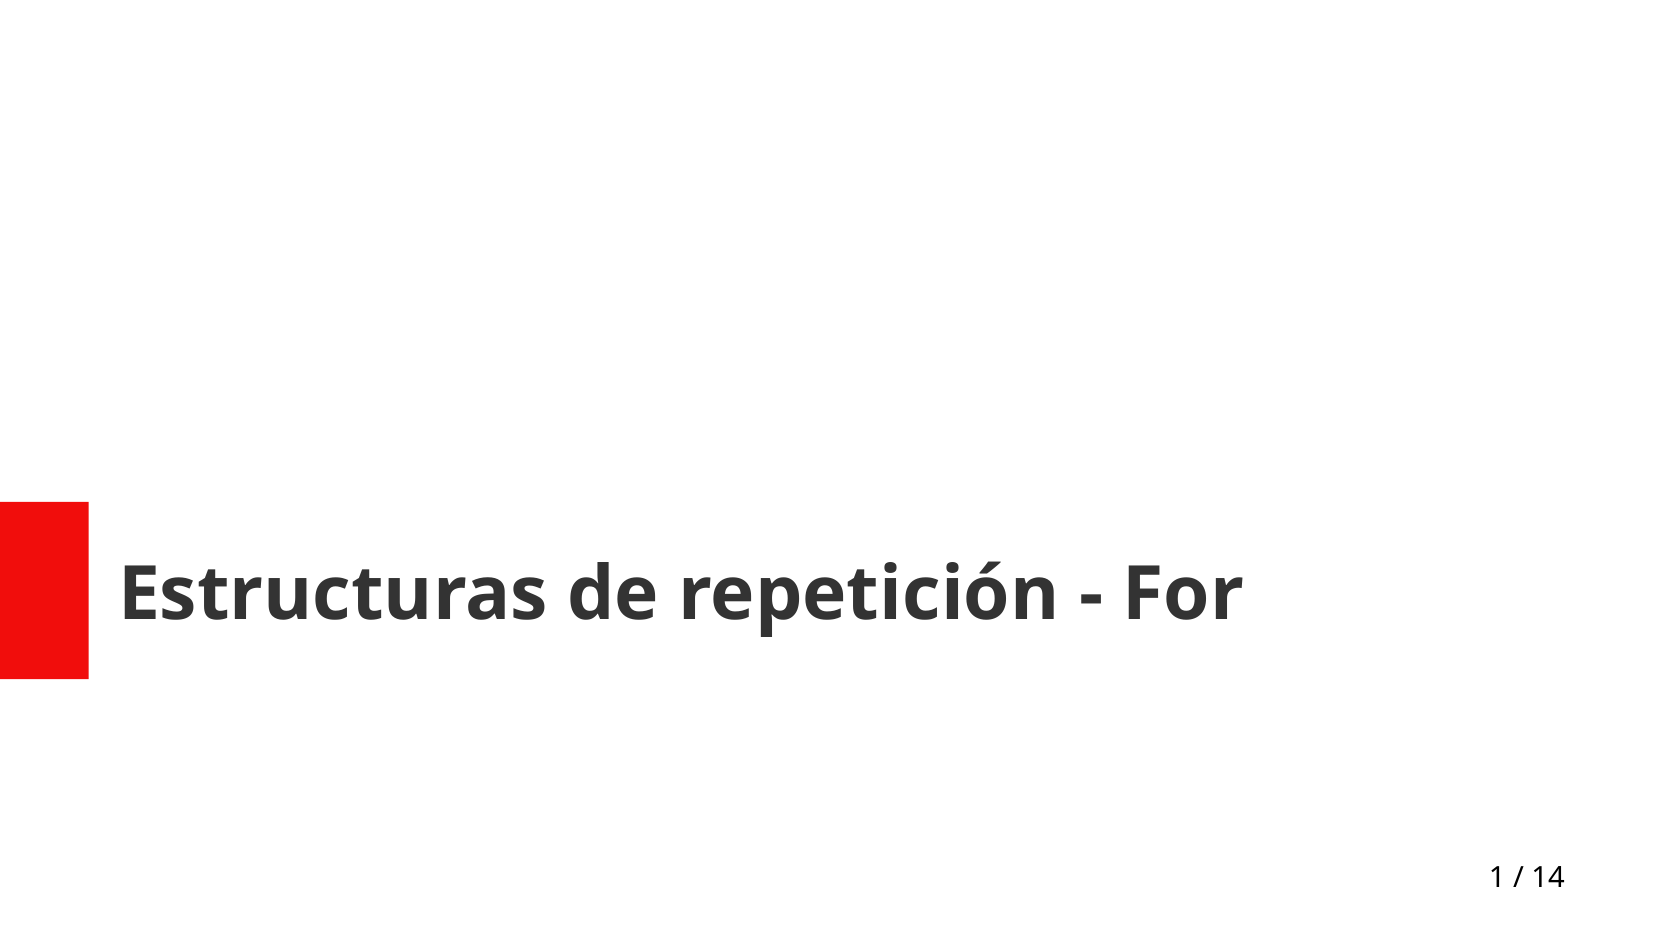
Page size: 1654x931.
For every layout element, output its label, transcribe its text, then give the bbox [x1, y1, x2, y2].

title Estructuras de repetición - For [118, 501, 1536, 680]
